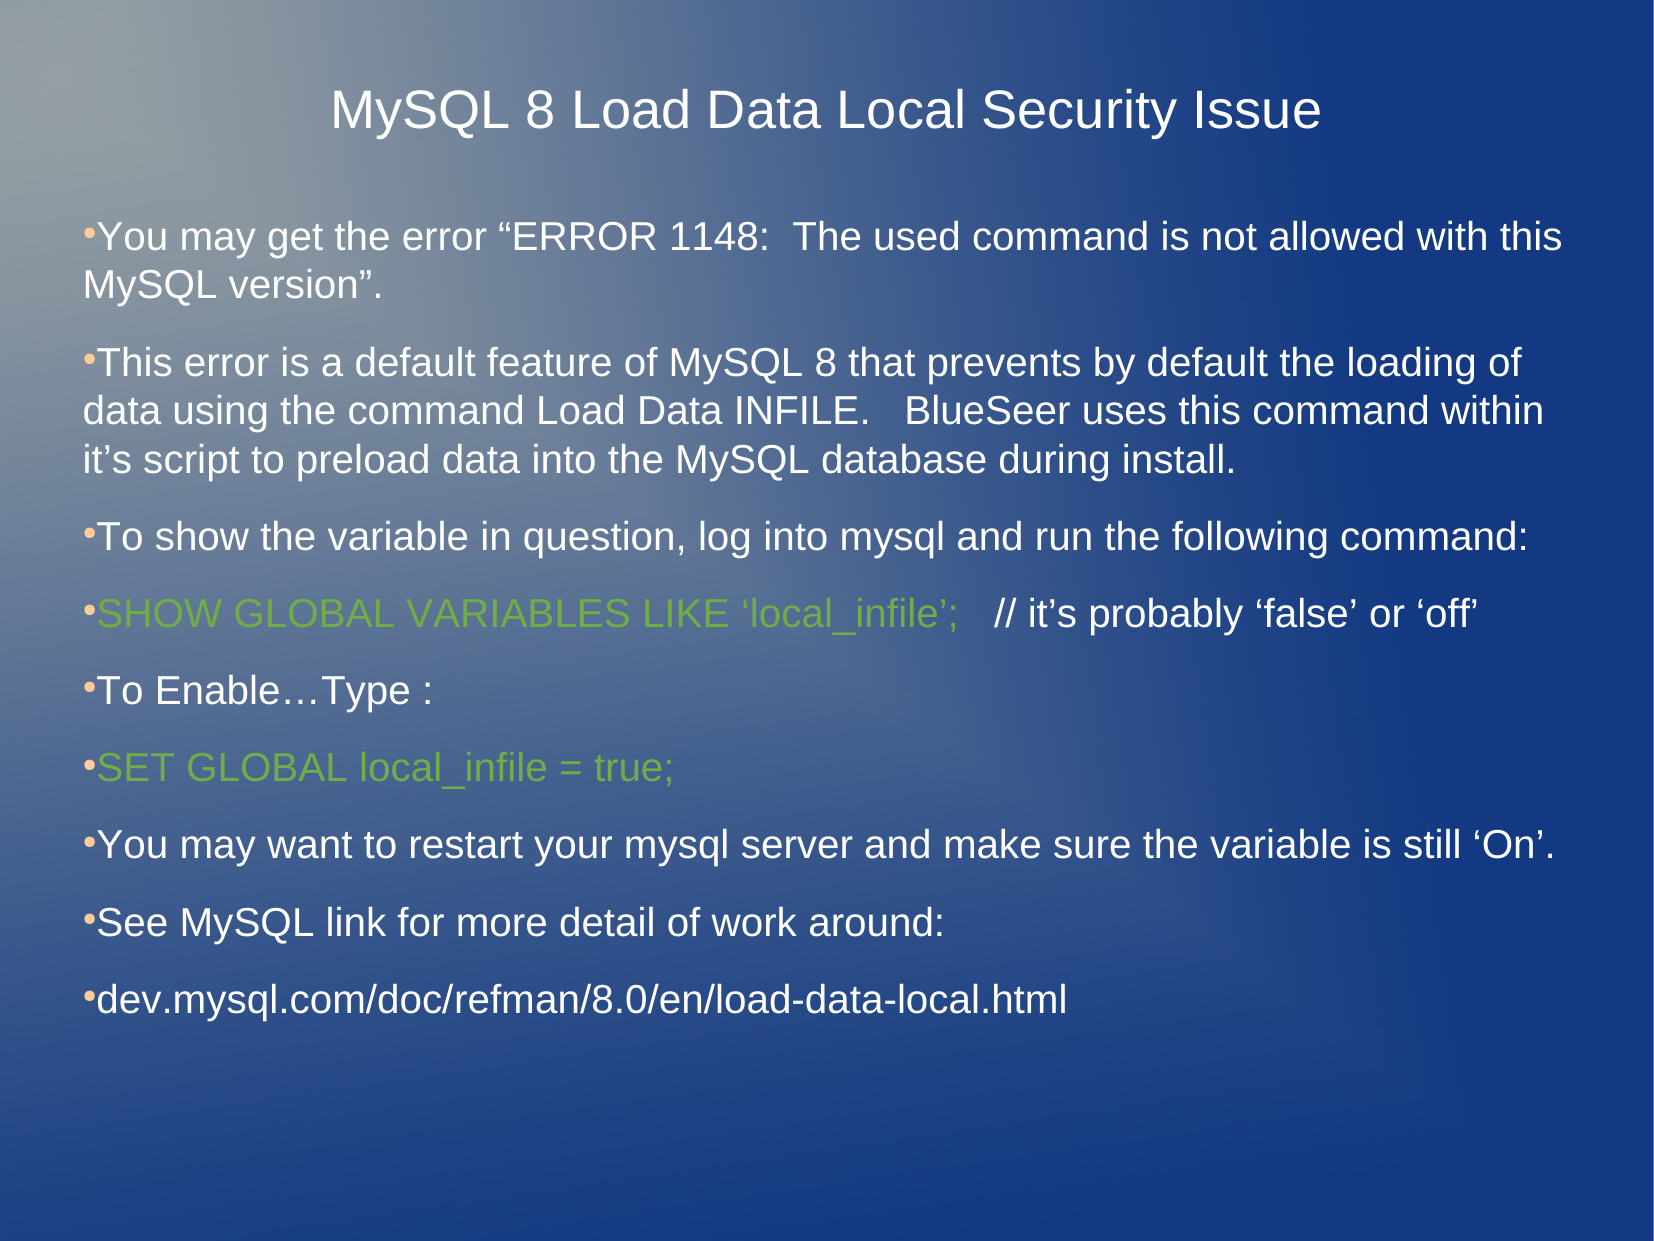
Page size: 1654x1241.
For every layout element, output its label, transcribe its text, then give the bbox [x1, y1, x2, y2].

title MySQL 8 Load Data Local Security Issue [82, 74, 1571, 141]
list You may get the error “ERROR 1148: The used command is not allowed with this MySQL version”. This error is a default feature of MySQL 8 that prevents by default the loading of data using the command Load Data INFILE. BlueSeer uses this command within it’s script to preload data into the MySQL database during install. To show the variable in question, log into mysql and run the following command: SHOW GLOBAL VARIABLES LIKE ‘local_infile’; // it’s probably ‘false’ or ‘off’ To Enable…Type : SET GLOBAL local_infile = true; You may want to restart your mysql server and make sure the variable is still ‘On’. See MySQL link for more detail of work around: dev.mysql.com/doc/refman/8.0/en/load-data-local.html [82, 210, 1571, 1109]
picture [0, 0, 1654, 1241]
